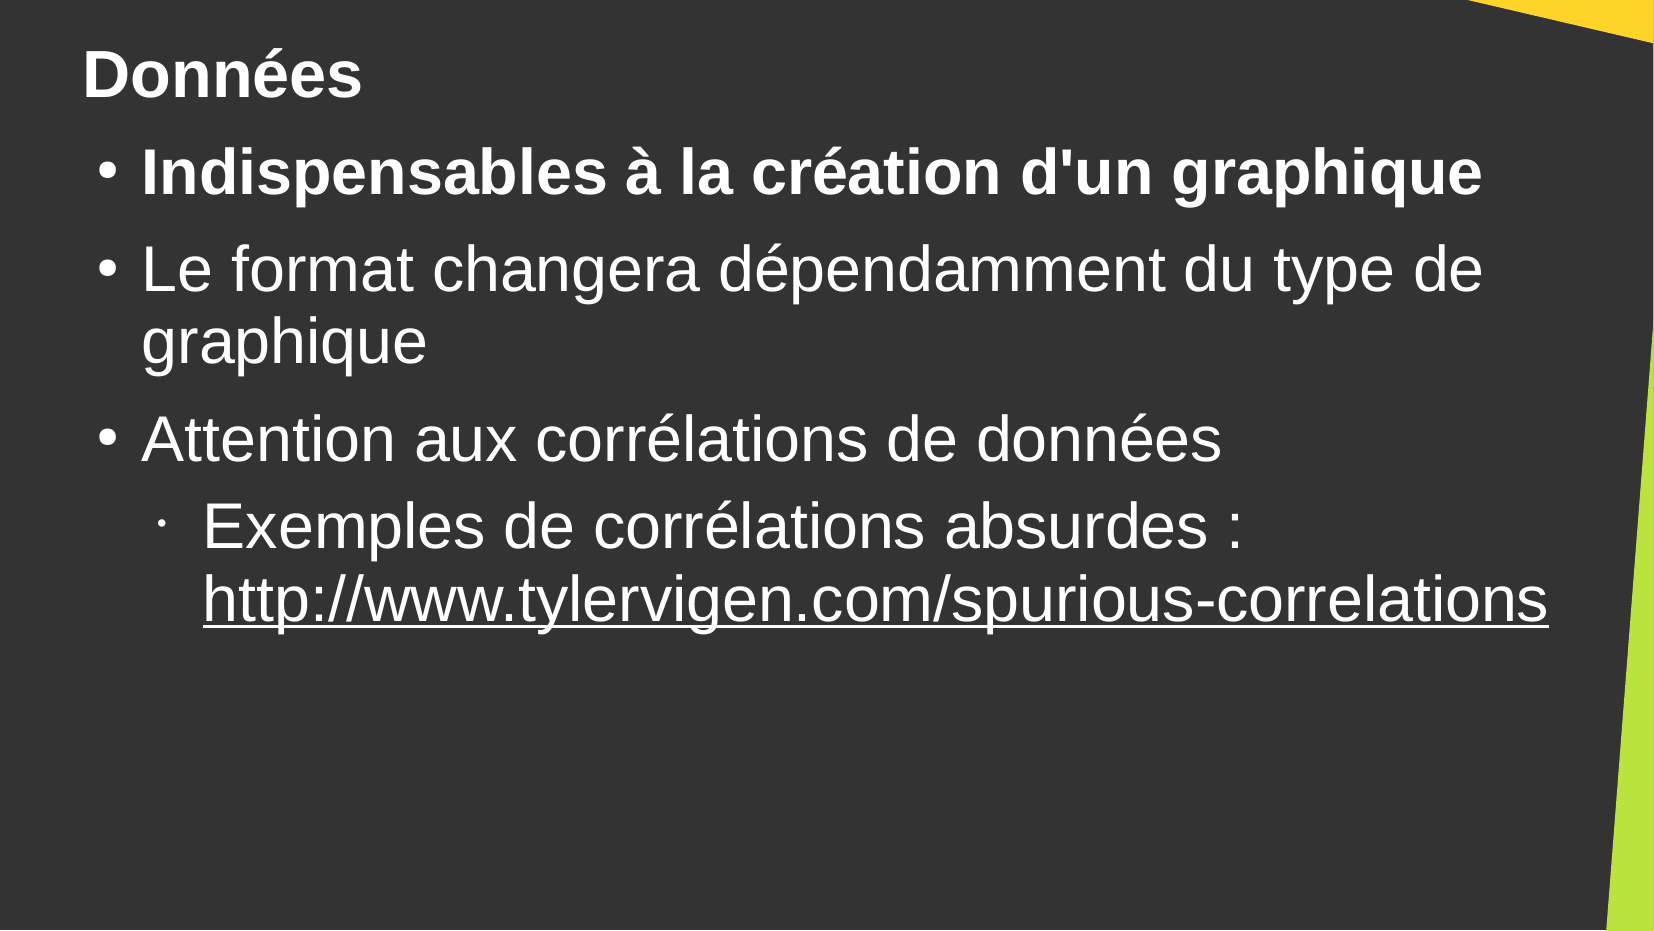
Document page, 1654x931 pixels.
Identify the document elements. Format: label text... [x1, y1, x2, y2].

text_box [1467, 0, 1654, 44]
title Données [82, 37, 1571, 115]
text_box [1606, 314, 1654, 931]
list Indispensables à la création d'un graphique Le format changera dépendamment du type de graphique Attention aux corrélations de données Exemples de corrélations absurdes : http://www.tylervigen.com/spurious-correlations [80, 135, 1560, 638]
